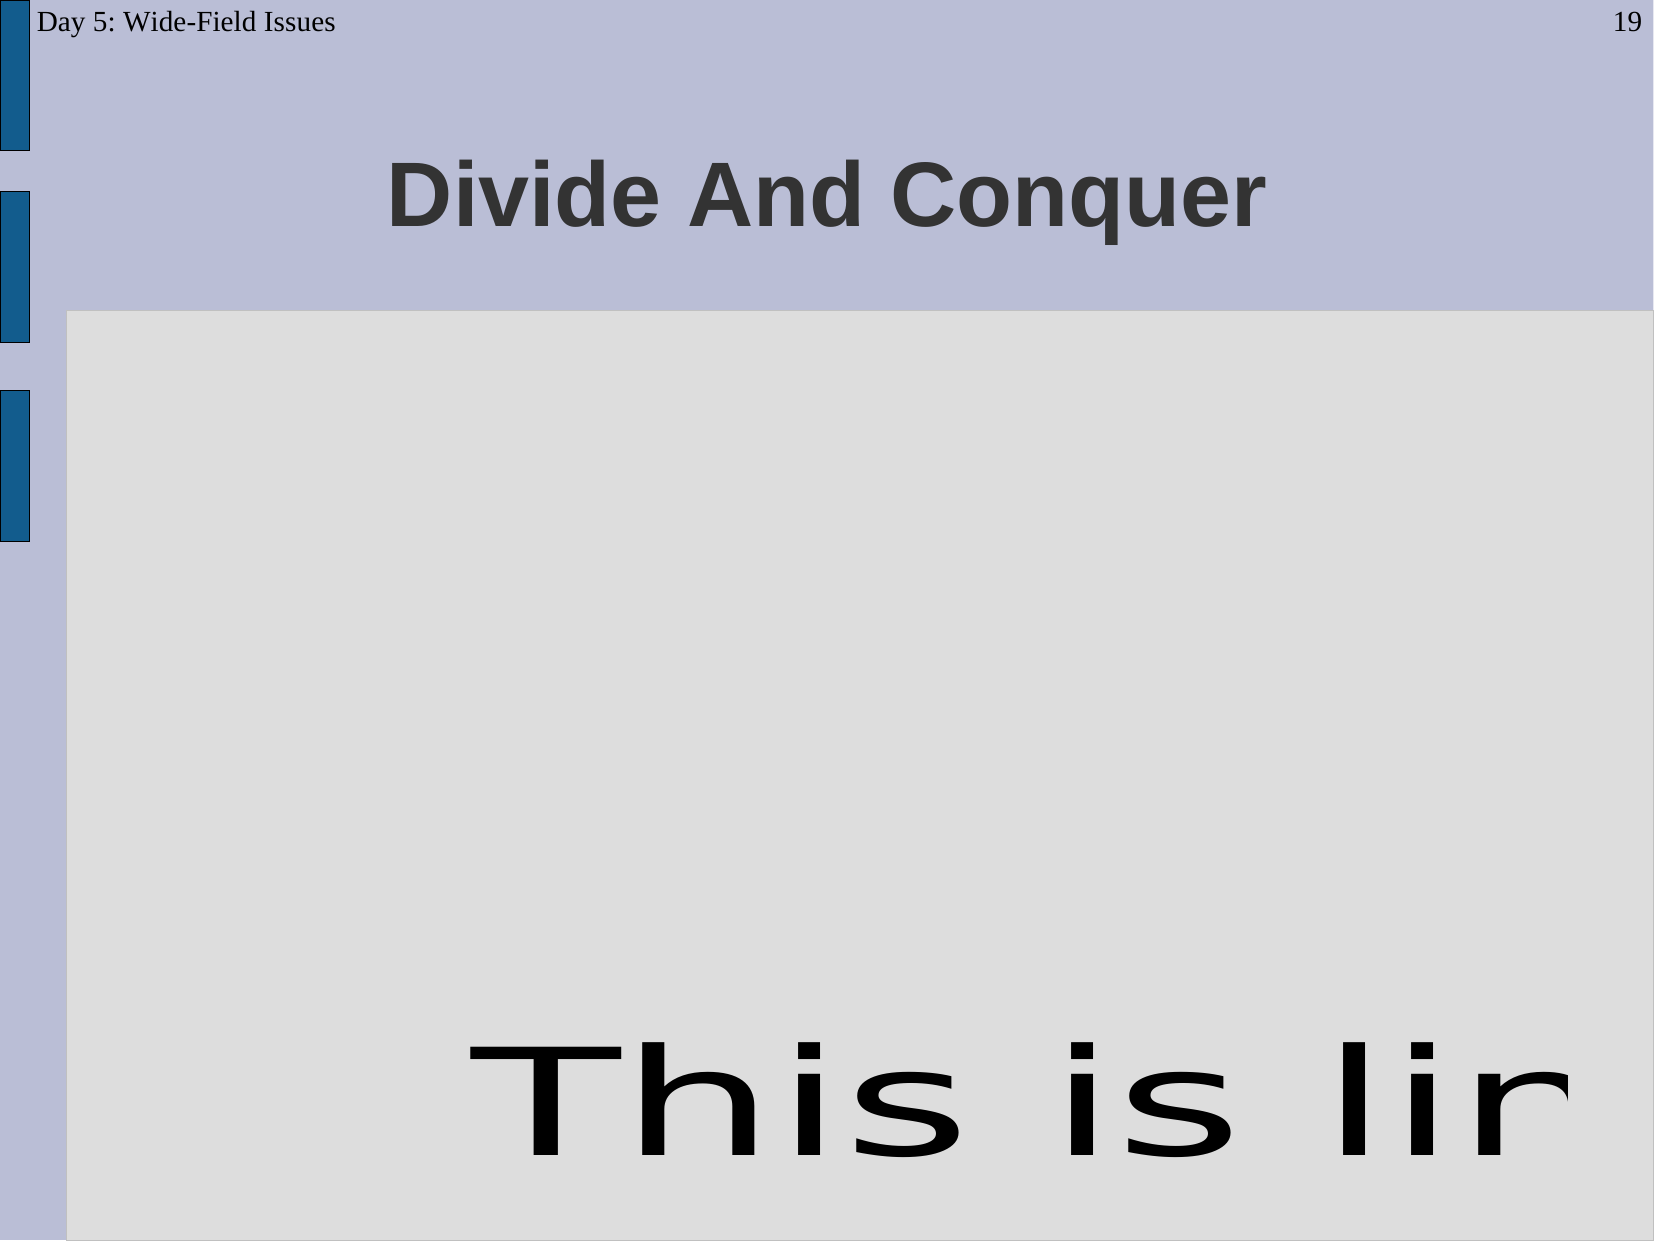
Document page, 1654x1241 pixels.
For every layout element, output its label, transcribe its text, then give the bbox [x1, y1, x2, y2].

title Divide And Conquer [121, 91, 1534, 299]
chart [118, 331, 1568, 1211]
